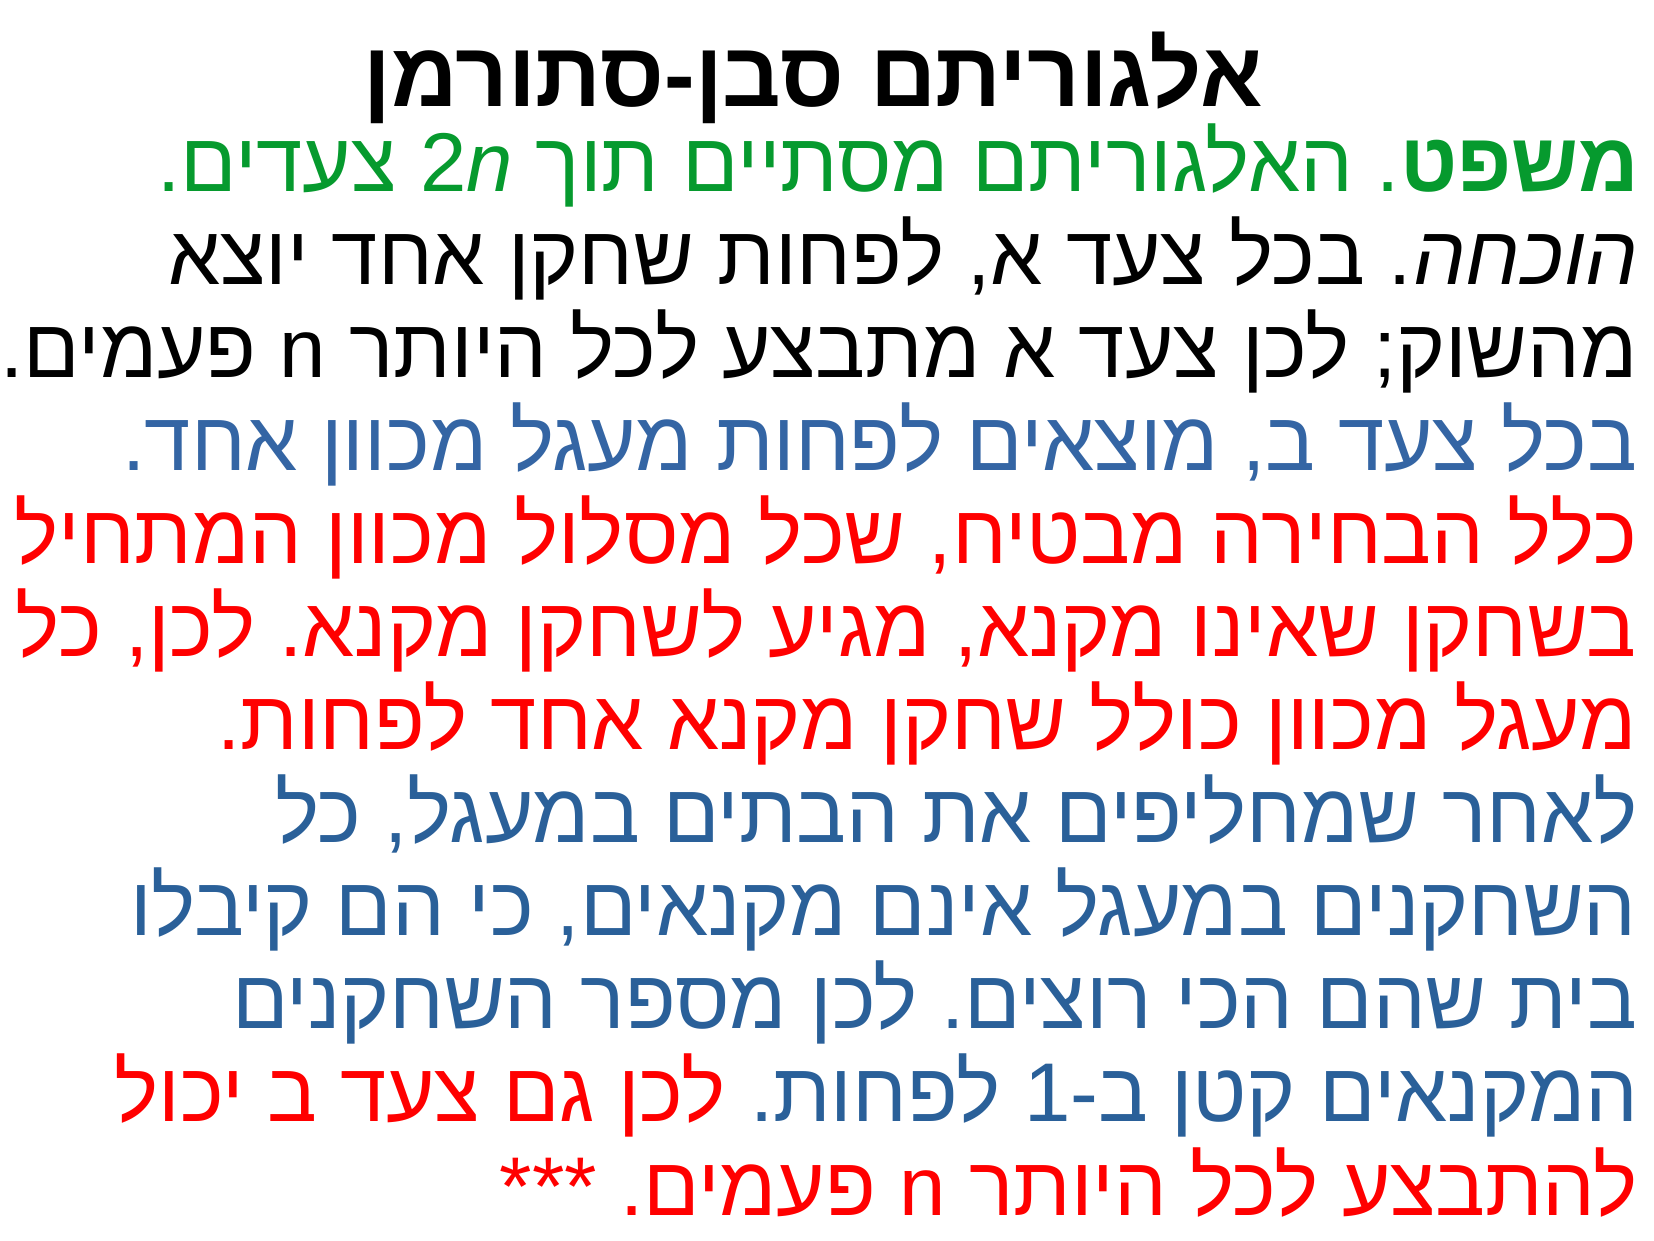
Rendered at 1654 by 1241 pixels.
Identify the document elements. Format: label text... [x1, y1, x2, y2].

text_box משפט. האלגוריתם מסתיים תוך 2n צעדים. הוכחה. בכל צעד א, לפחות שחקן אחד יוצא מהשוק; לכן צעד א מתבצע לכל היותר n פעמים. בכל צעד ב, מוצאים לפחות מעגל מכוון אחד. כלל הבחירה מבטיח, שכל מסלול מכוון המתחיל בשחקן שאינו מקנא, מגיע לשחקן מקנא. לכן, כל מעגל מכוון כולל שחקן מקנא אחד לפחות. לאחר שמחליפים את הבתים במעגל, כל השחקנים במעגל אינם מקנאים, כי הם קיבלו בית שהם הכי רוצים. לכן מספר השחקנים המקנאים קטן ב-1 לפחות. לכן גם צעד ב יכול להתבצע לכל היותר n פעמים. *** [0, 109, 1654, 1241]
title אלגוריתם סבן-סתורמן [97, 0, 1531, 109]
